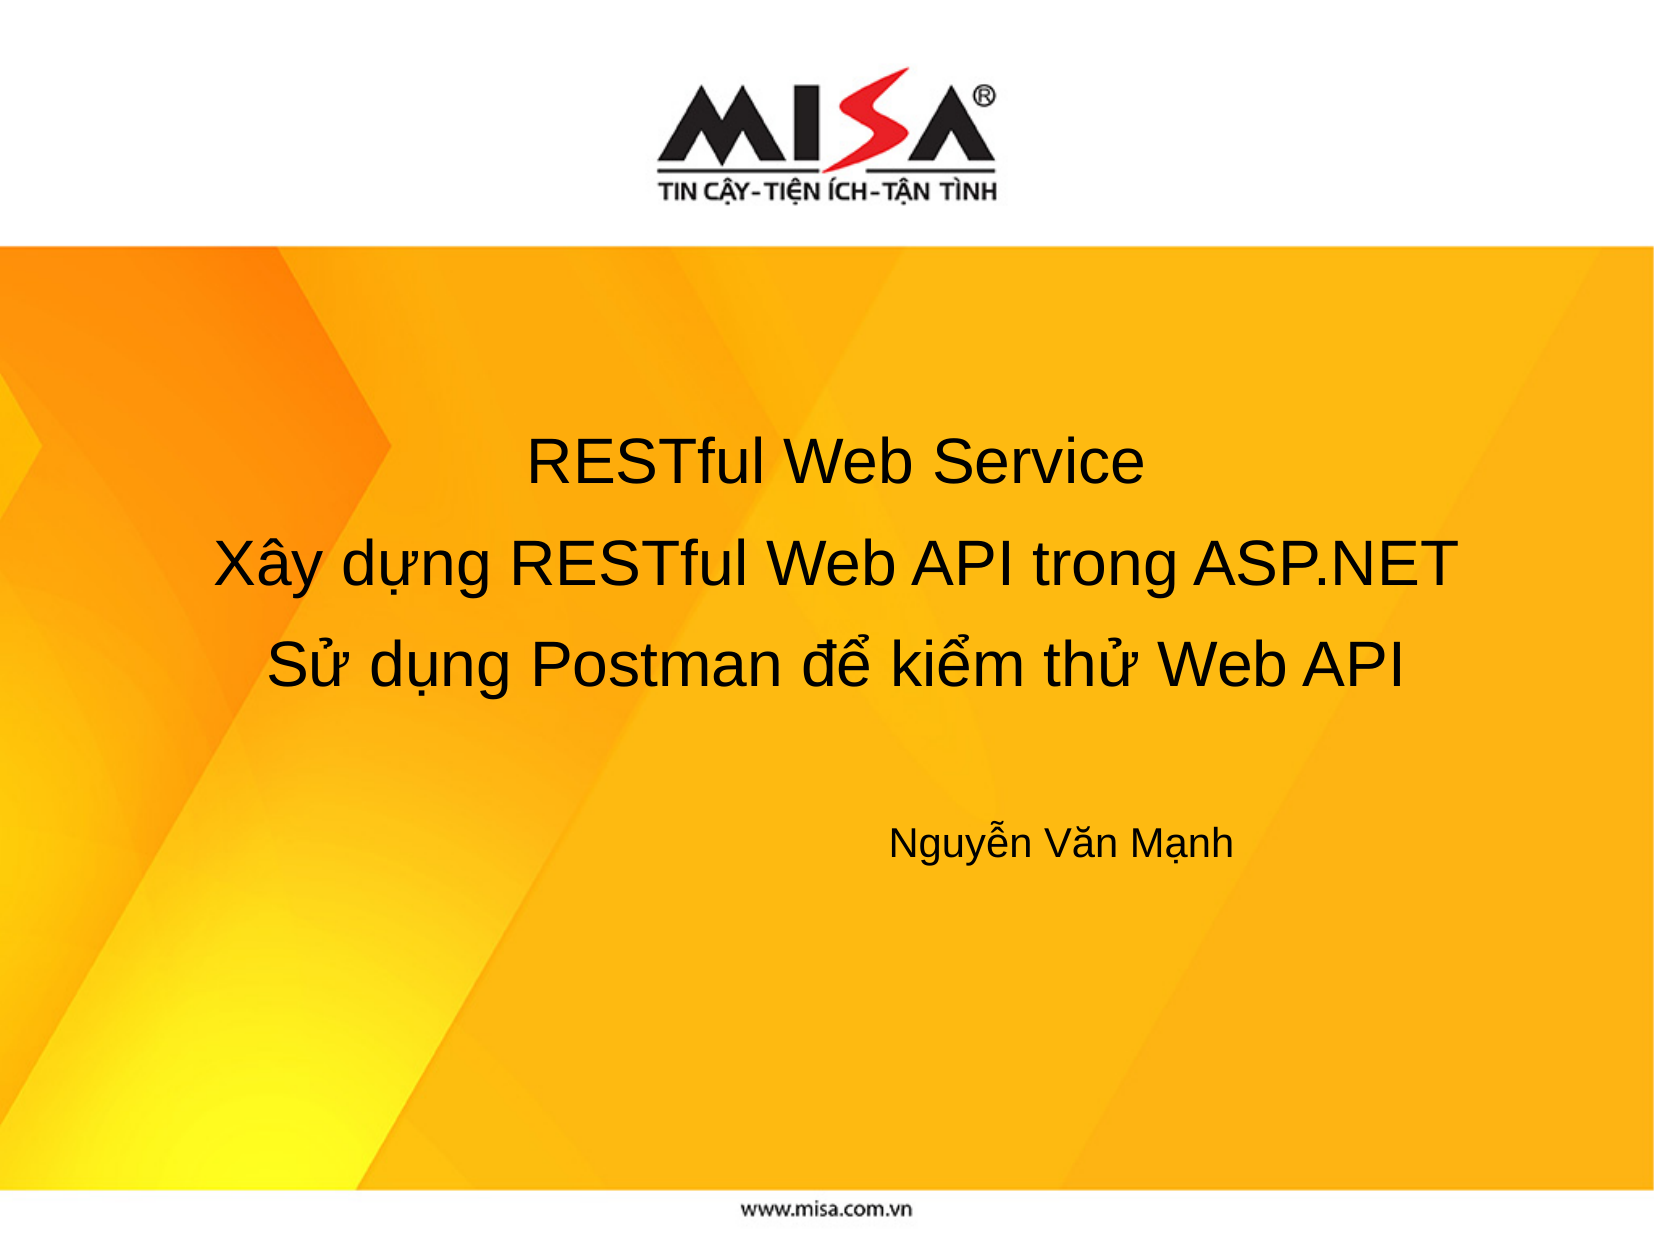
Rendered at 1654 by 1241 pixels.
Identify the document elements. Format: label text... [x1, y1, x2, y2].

subtitle RESTful Web Service Xây dựng RESTful Web API trong ASP.NET Sử dụng Postman để kiểm thử Web API Nguyễn Văn Mạnh [0, 388, 1654, 911]
